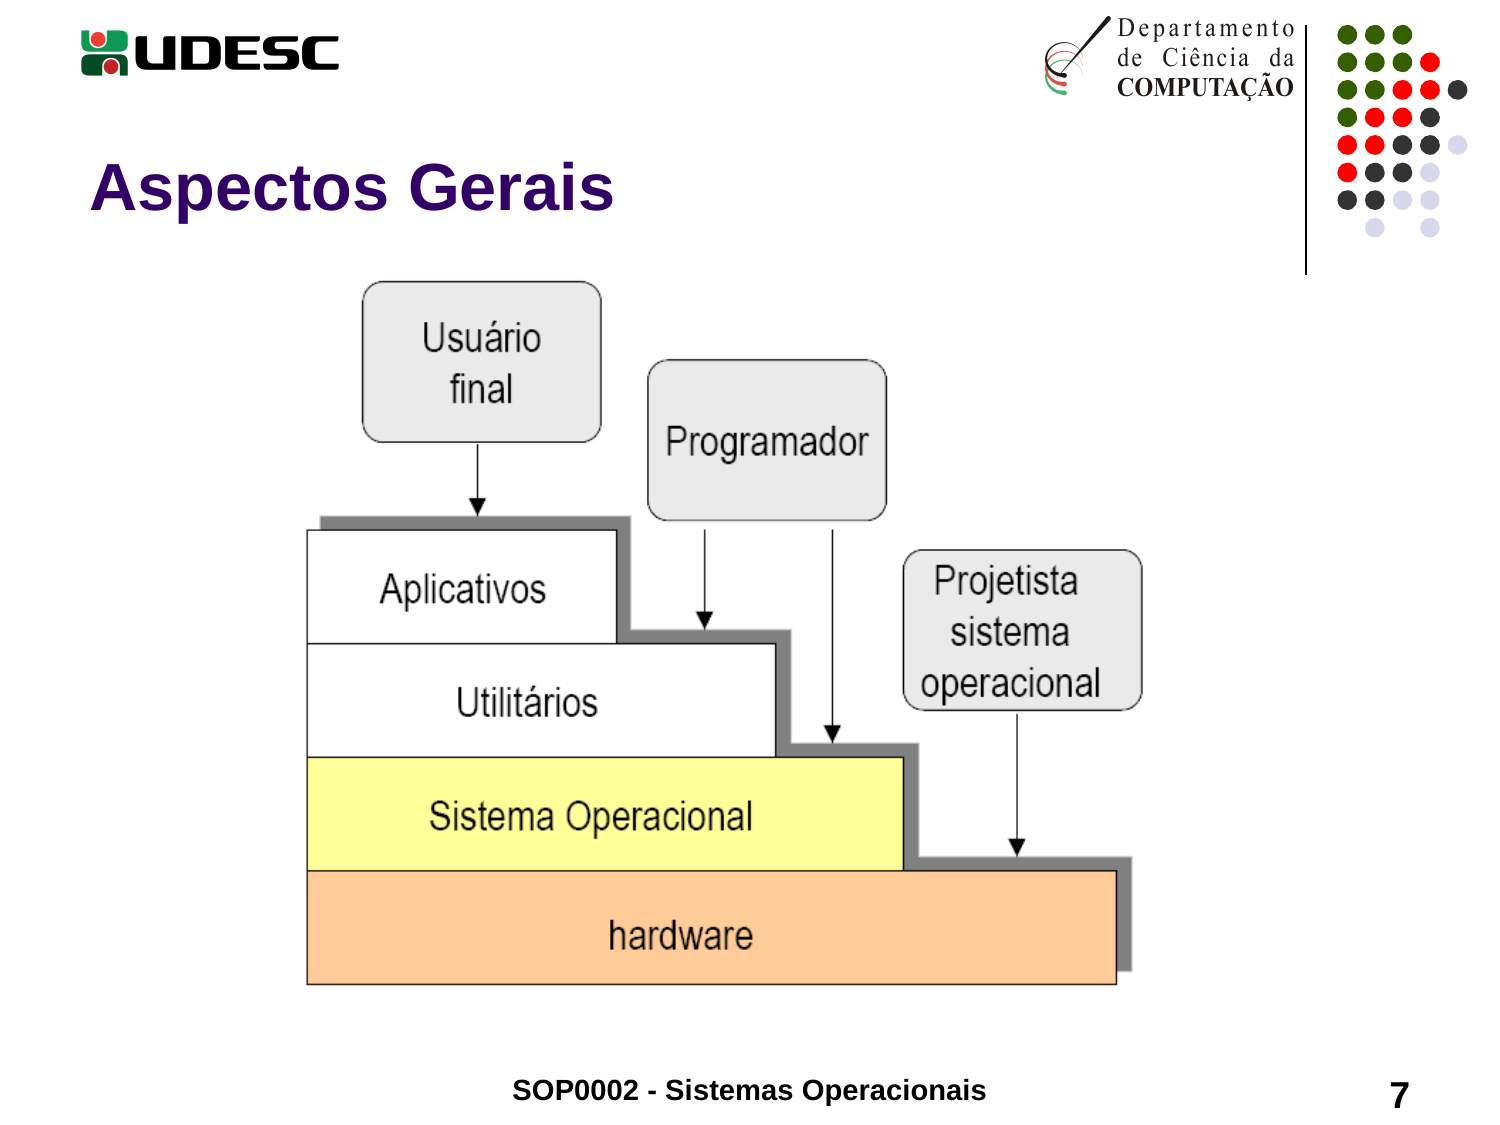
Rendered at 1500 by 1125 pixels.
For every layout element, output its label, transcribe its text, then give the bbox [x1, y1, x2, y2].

title Aspectos Gerais [74, 101, 1313, 233]
picture [74, 23, 346, 83]
chart [301, 267, 1150, 991]
picture [1045, 16, 1294, 101]
